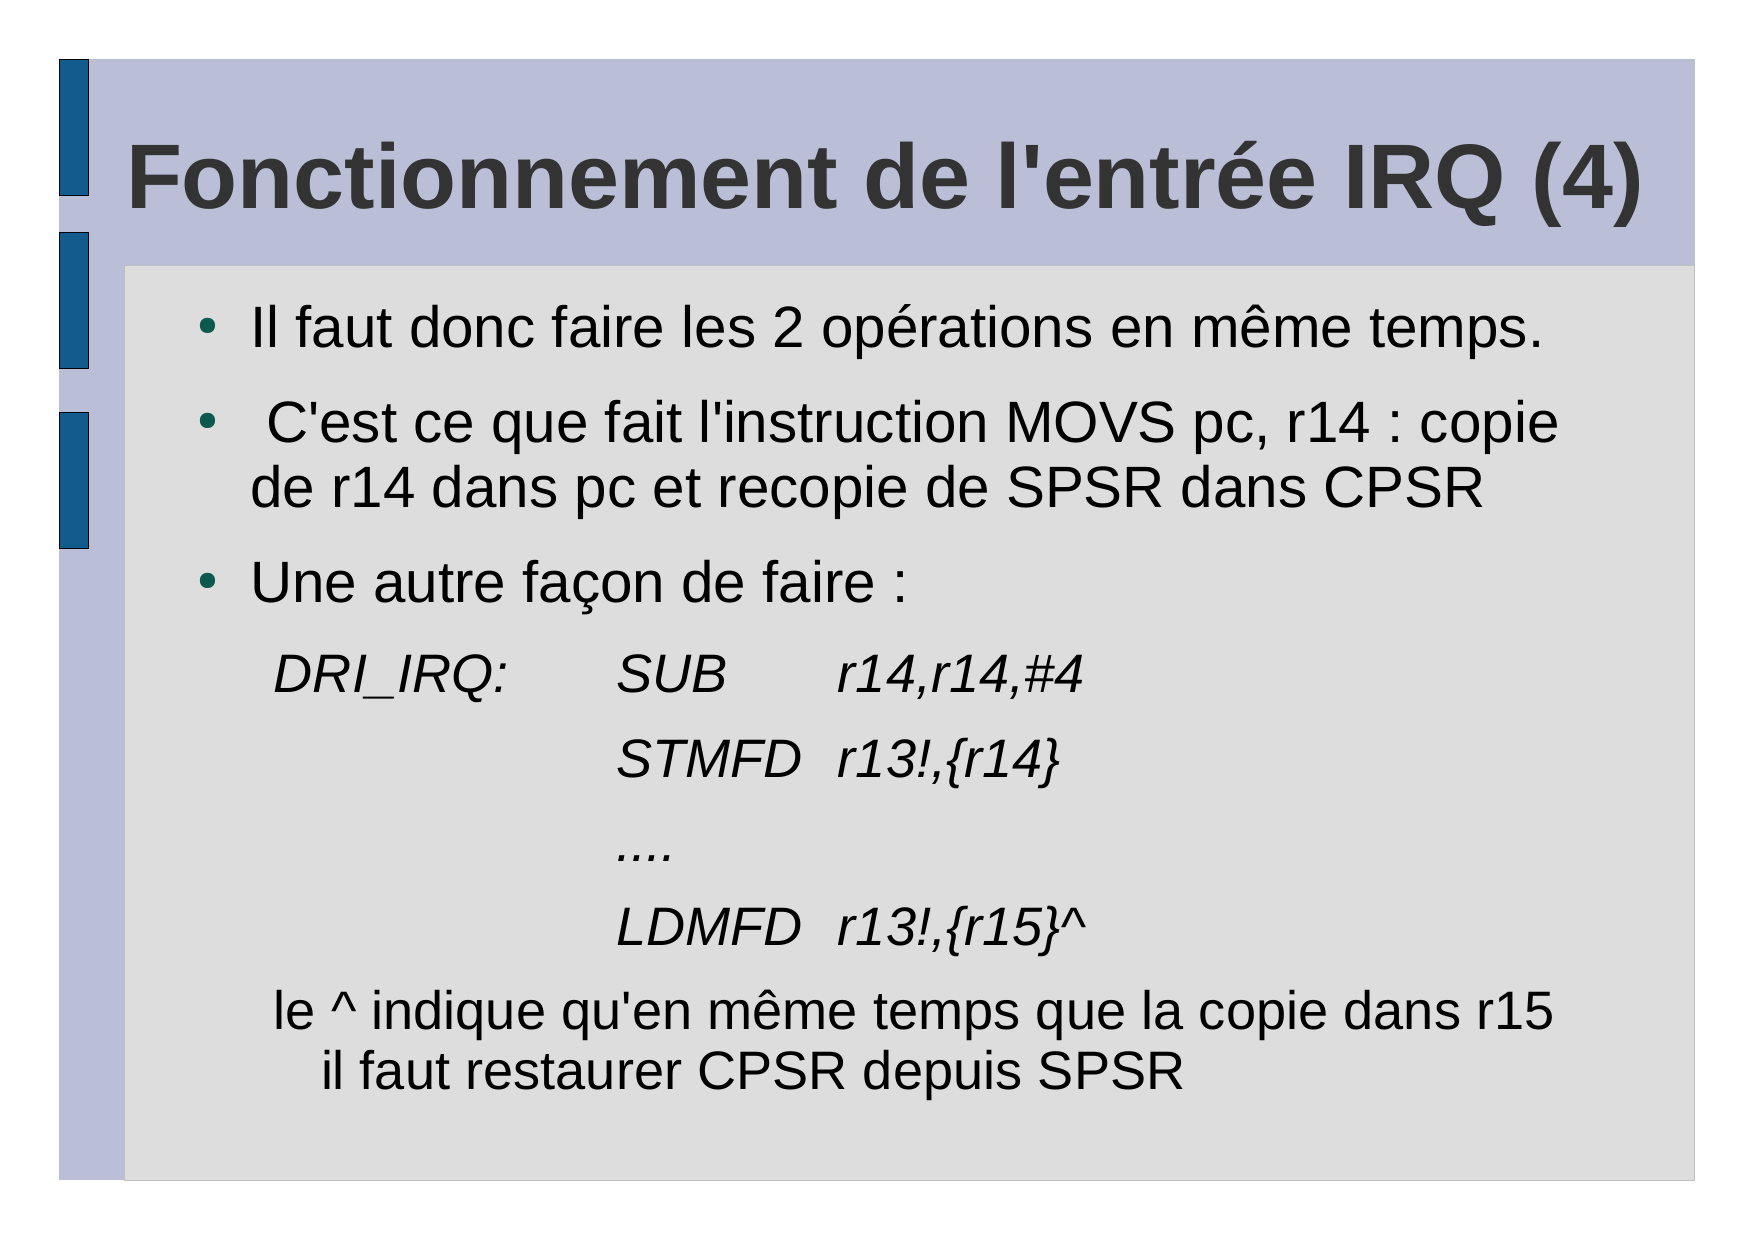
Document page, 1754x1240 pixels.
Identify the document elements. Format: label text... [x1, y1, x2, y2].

list Il faut donc faire les 2 opérations en même temps. C'est ce que fait l'instruction MOVS pc, r14 : copie de r14 dans pc et recopie de SPSR dans CPSR Une autre façon de faire : DRI_IRQ: SUB r14,r14,#4 STMFD r13!,{r14} .... LDMFD r13!,{r15}^ le ^ indique qu'en même temps que la copie dans r15 il faut restaurer CPSR depuis SPSR [179, 295, 1577, 1102]
title Fonctionnement de l'entrée IRQ (4) [118, 88, 1654, 266]
